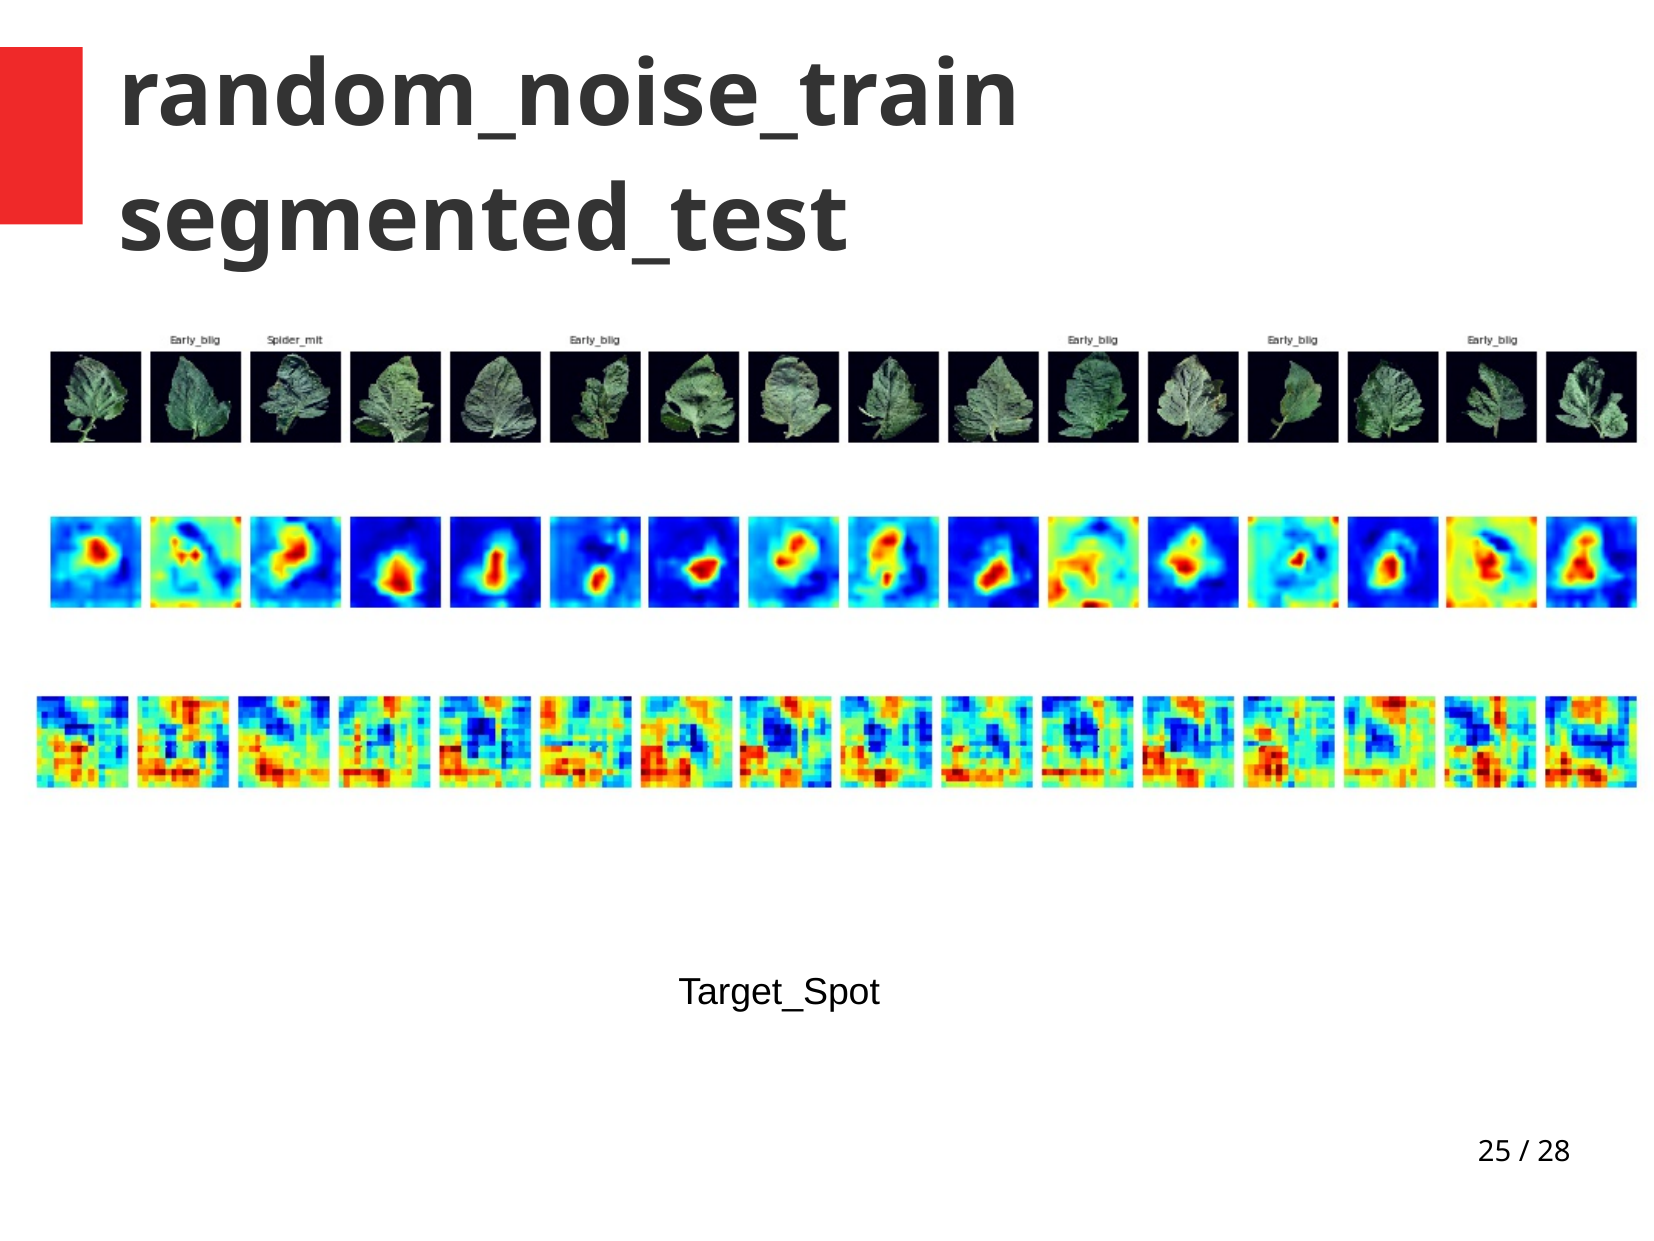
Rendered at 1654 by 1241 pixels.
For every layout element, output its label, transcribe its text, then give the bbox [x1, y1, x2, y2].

title random_noise_train segmented_test [118, 45, 1571, 260]
picture [0, 500, 1654, 646]
text_box Target_Spot [663, 963, 1006, 1021]
picture [0, 324, 1654, 481]
picture [0, 681, 1654, 826]
